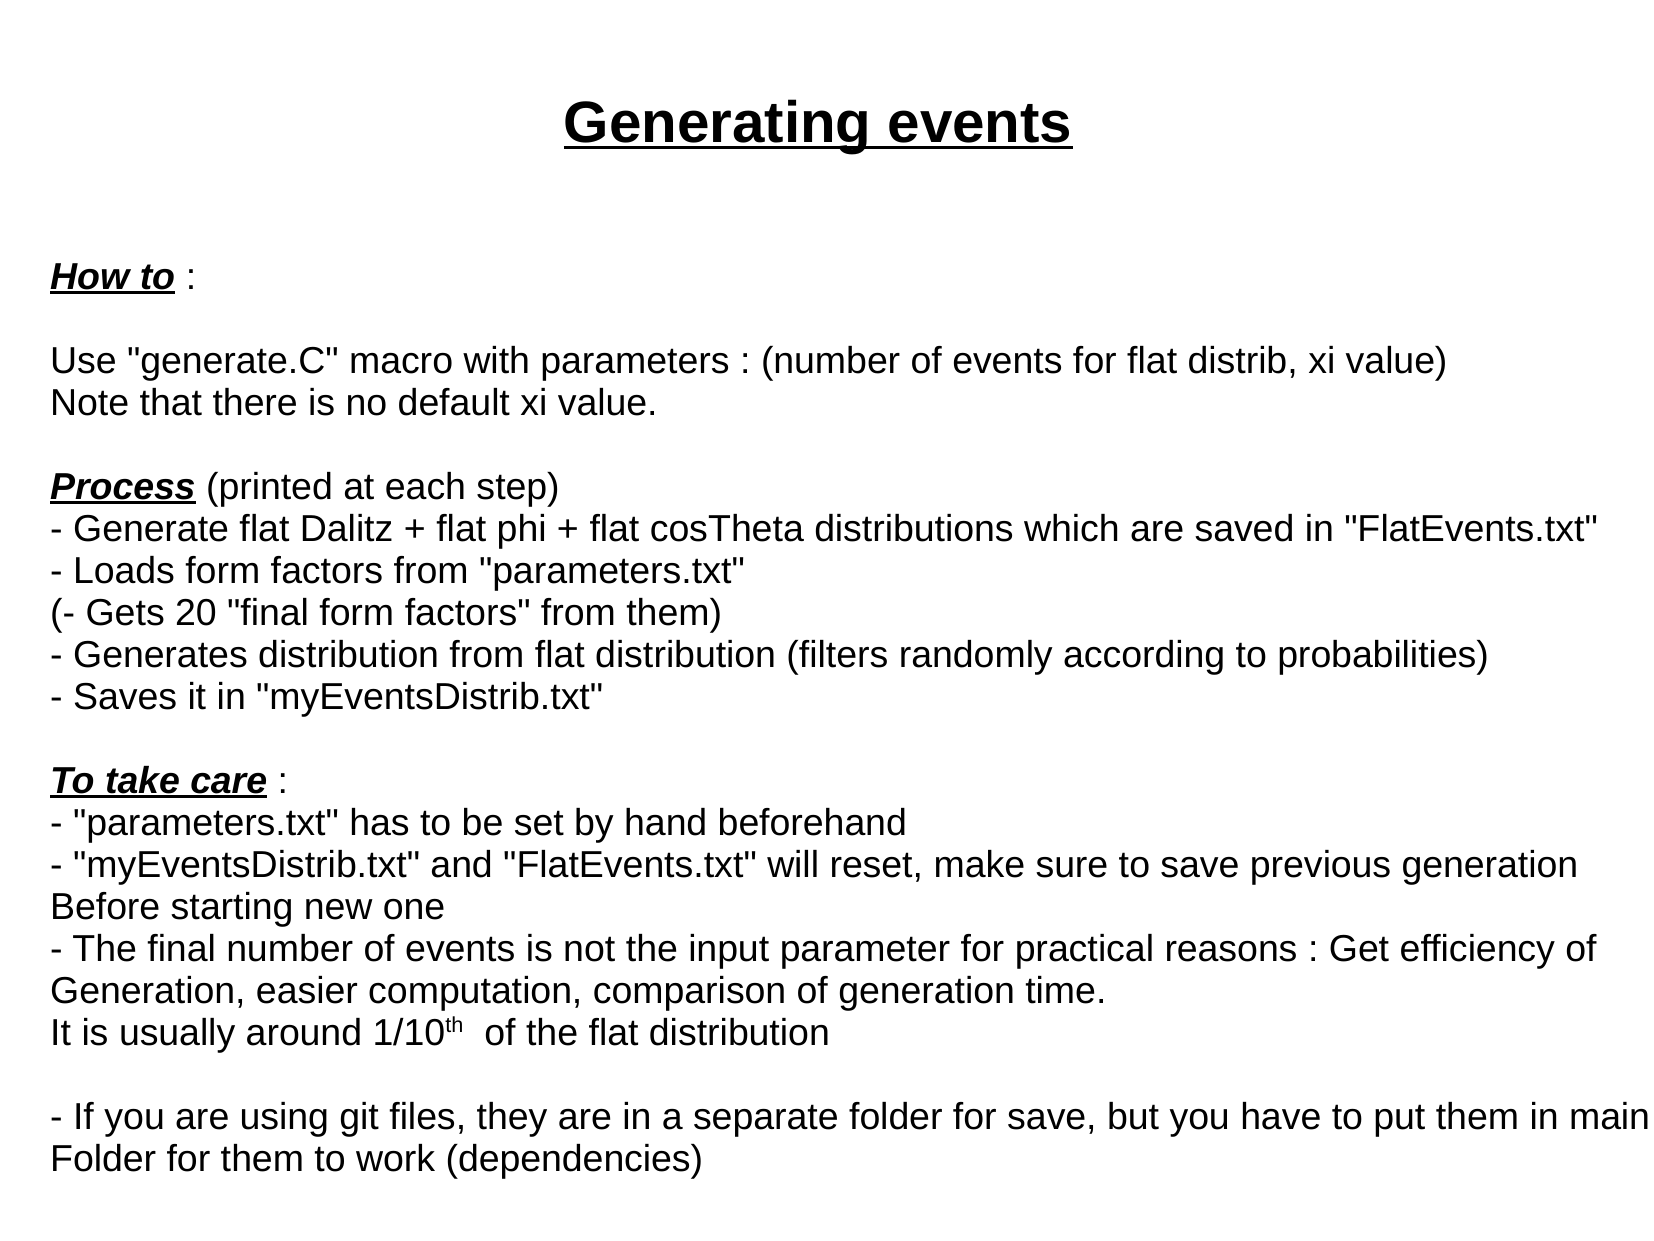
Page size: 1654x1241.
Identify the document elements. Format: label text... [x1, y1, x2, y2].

text_box Generating events [549, 82, 1088, 164]
text_box How to : Use "generate.C" macro with parameters : (number of events for flat distrib, xi value) Note that there is no default xi value. Process (printed at each step) - Generate flat Dalitz + flat phi + flat cosTheta distributions which are saved in "FlatEvents.txt" - Loads form factors from "parameters.txt" (- Gets 20 "final form factors" from them) - Generates distribution from flat distribution (filters randomly according to probabilities) - Saves it in "myEventsDistrib.txt" To take care : - "parameters.txt" has to be set by hand beforehand - "myEventsDistrib.txt" and "FlatEvents.txt" will reset, make sure to save previous generation Before starting new one - The final number of events is not the input parameter for practical reasons : Get efficiency of Generation, easier computation, comparison of generation time. It is usually around 1/10th of the flat distribution - If you are using git files, they are in a separate folder for save, but you have to put them in main Folder for them to work (dependencies) [35, 248, 1654, 1193]
